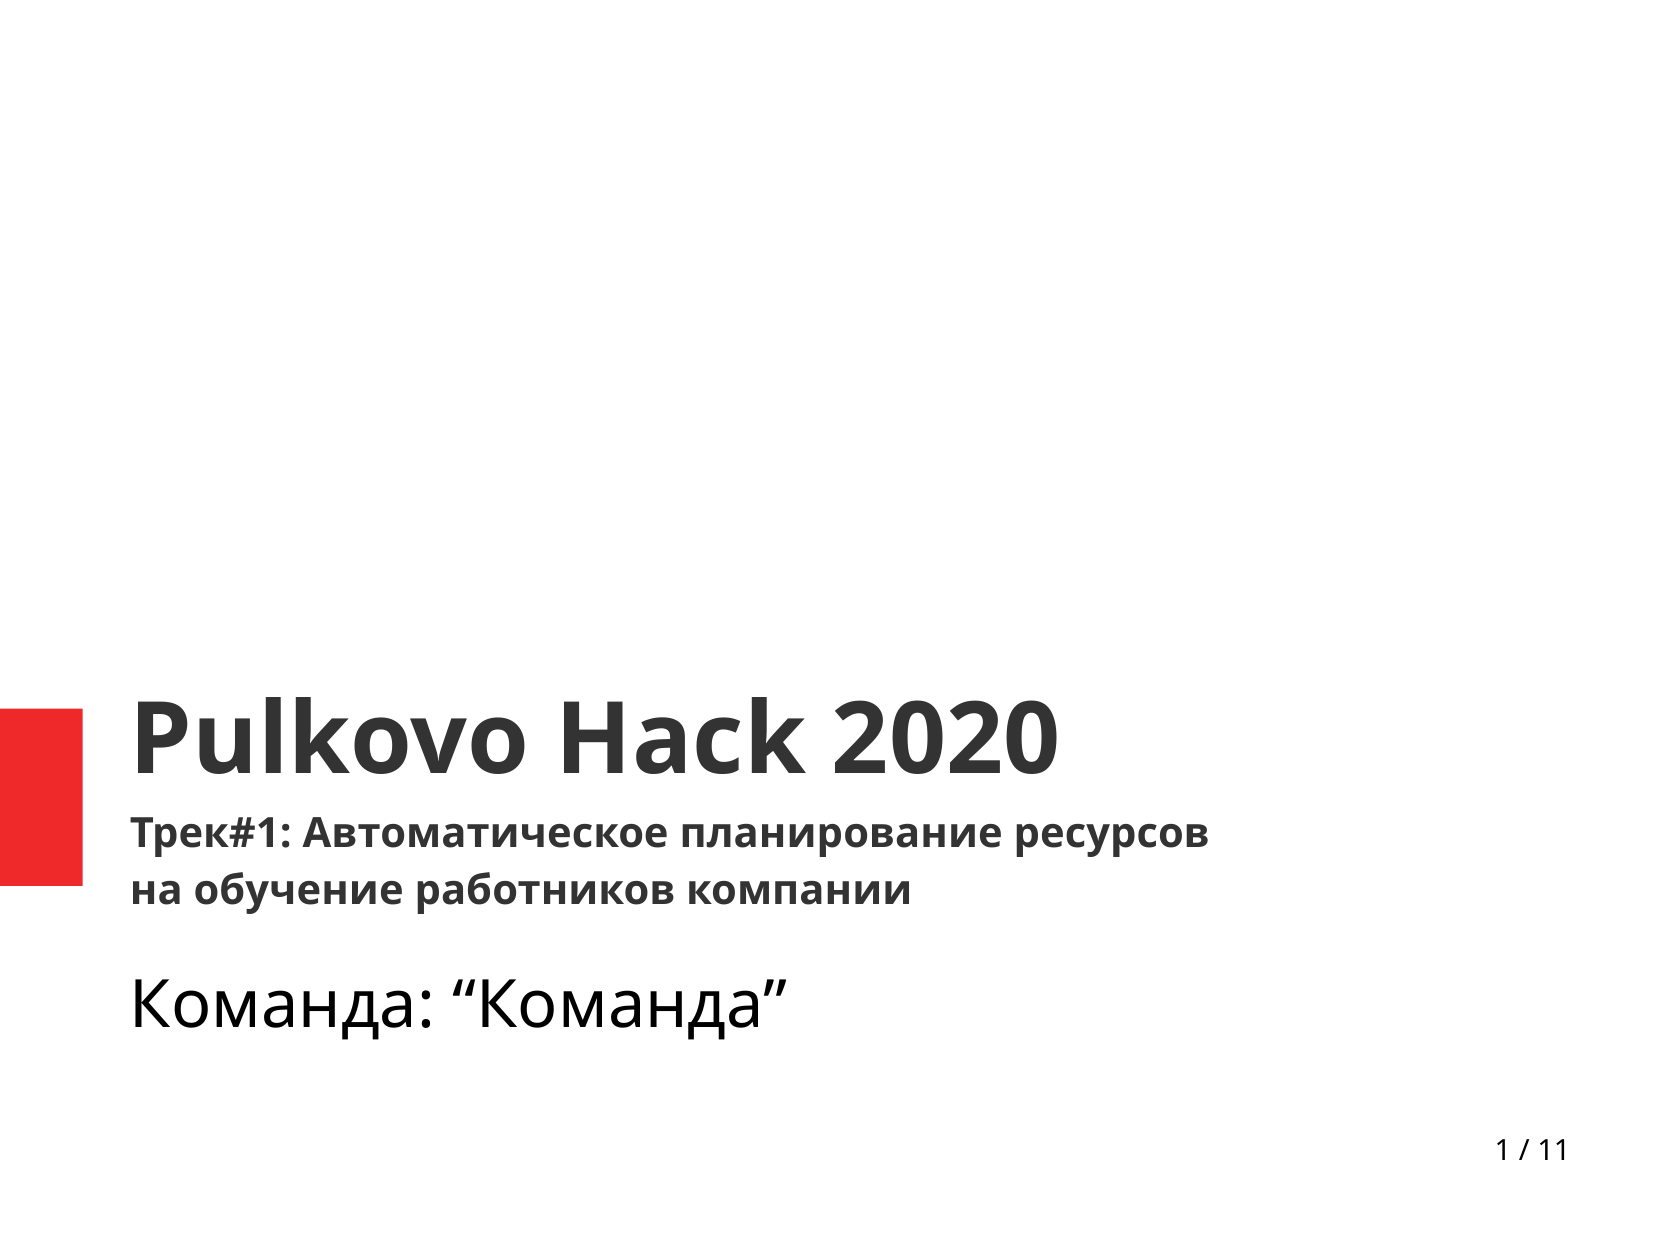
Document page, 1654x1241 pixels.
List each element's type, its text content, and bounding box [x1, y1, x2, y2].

subtitle Команда: “Команда” [129, 921, 1536, 1083]
title Pulkovo Hack 2020 Трек#1: Автоматическое планирование ресурсов на обучение работников компании [129, 655, 1536, 921]
